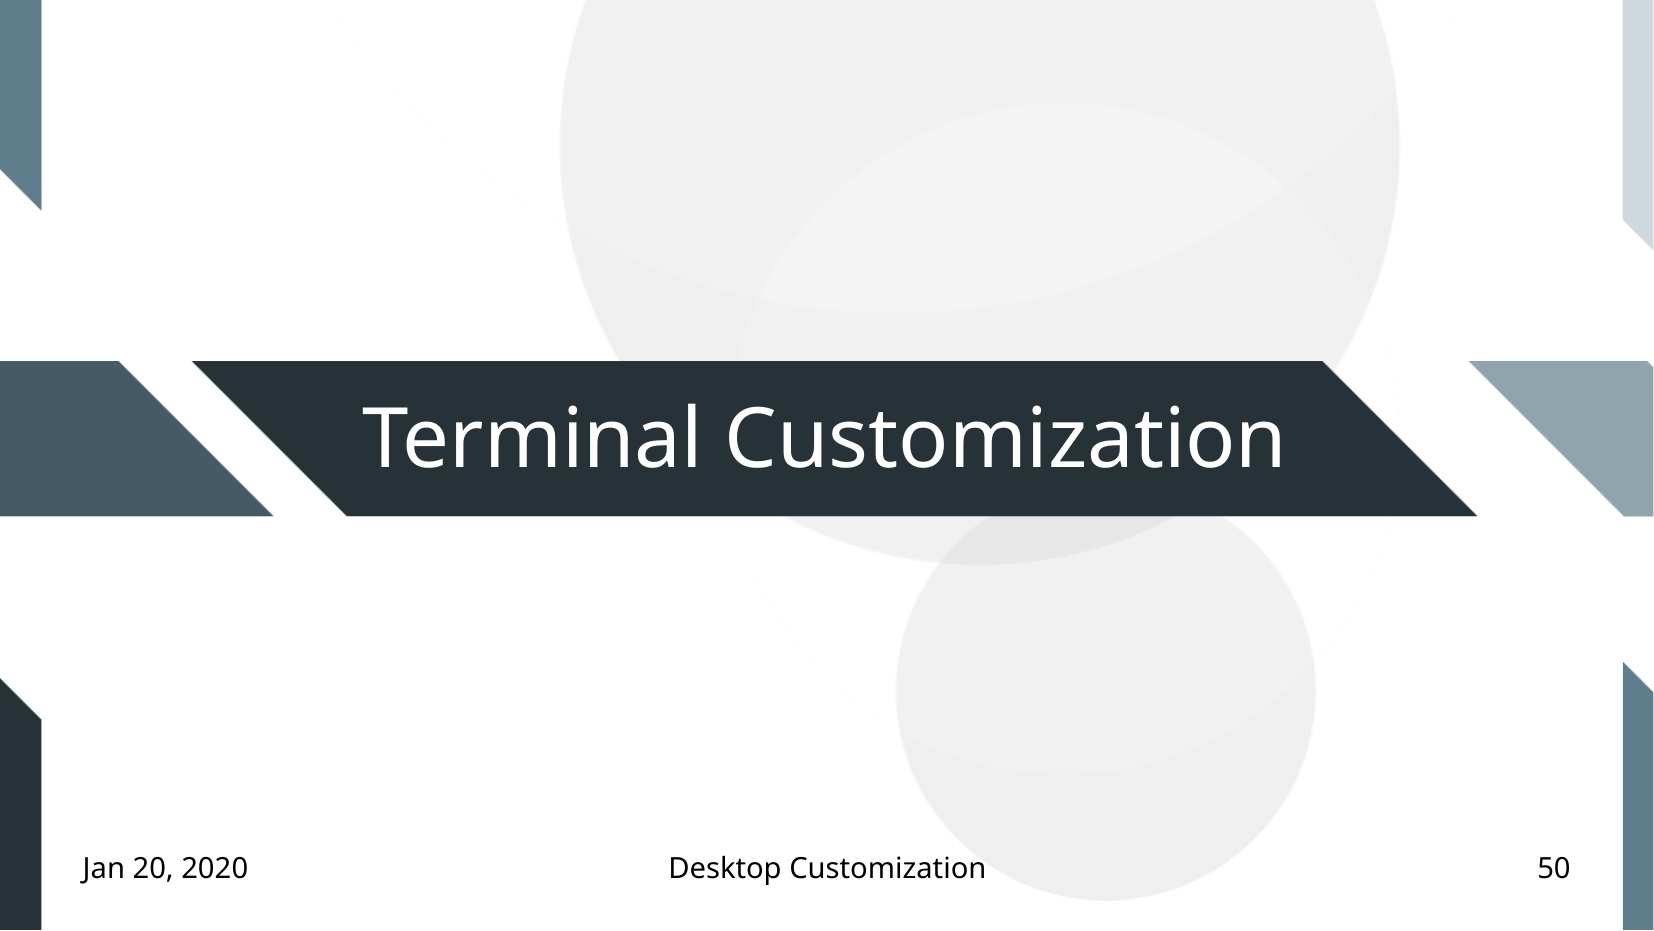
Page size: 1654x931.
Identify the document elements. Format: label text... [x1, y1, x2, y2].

title Terminal Customization [82, 360, 1568, 511]
picture [0, 0, 1654, 930]
